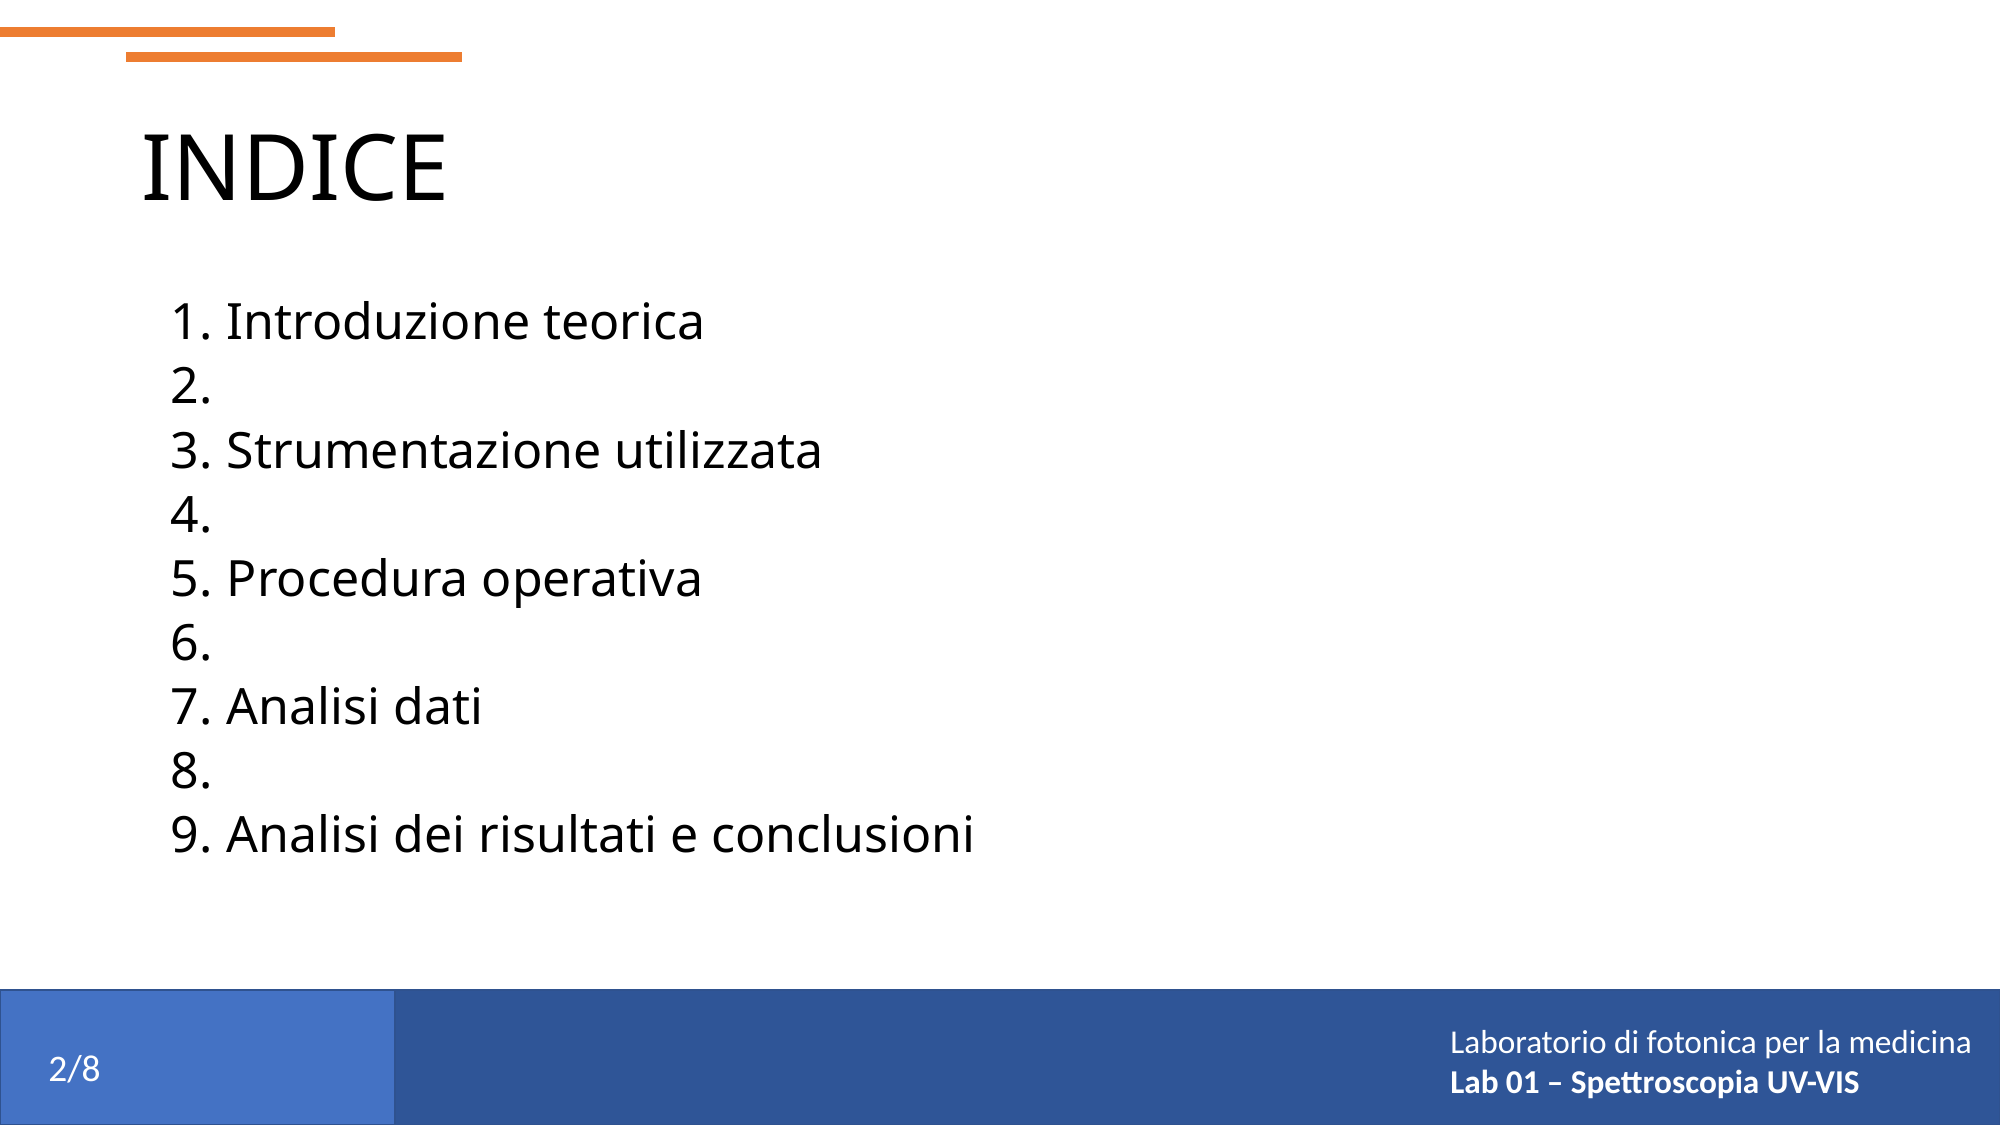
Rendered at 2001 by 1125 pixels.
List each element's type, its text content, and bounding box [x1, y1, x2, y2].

text_box INDICE [126, 101, 1476, 228]
text_box Introduzione teorica Strumentazione utilizzata Procedura operativa Analisi dati Analisi dei risultati e conclusioni [155, 282, 1959, 843]
text_box [127, 53, 461, 61]
text_box [0, 990, 2000, 1125]
text_box [0, 28, 334, 36]
text_box Laboratorio di fotonica per la medicina Lab 01 – Spettroscopia UV-VIS [1435, 1012, 2000, 1125]
text_box 2/8 [33, 1036, 168, 1097]
